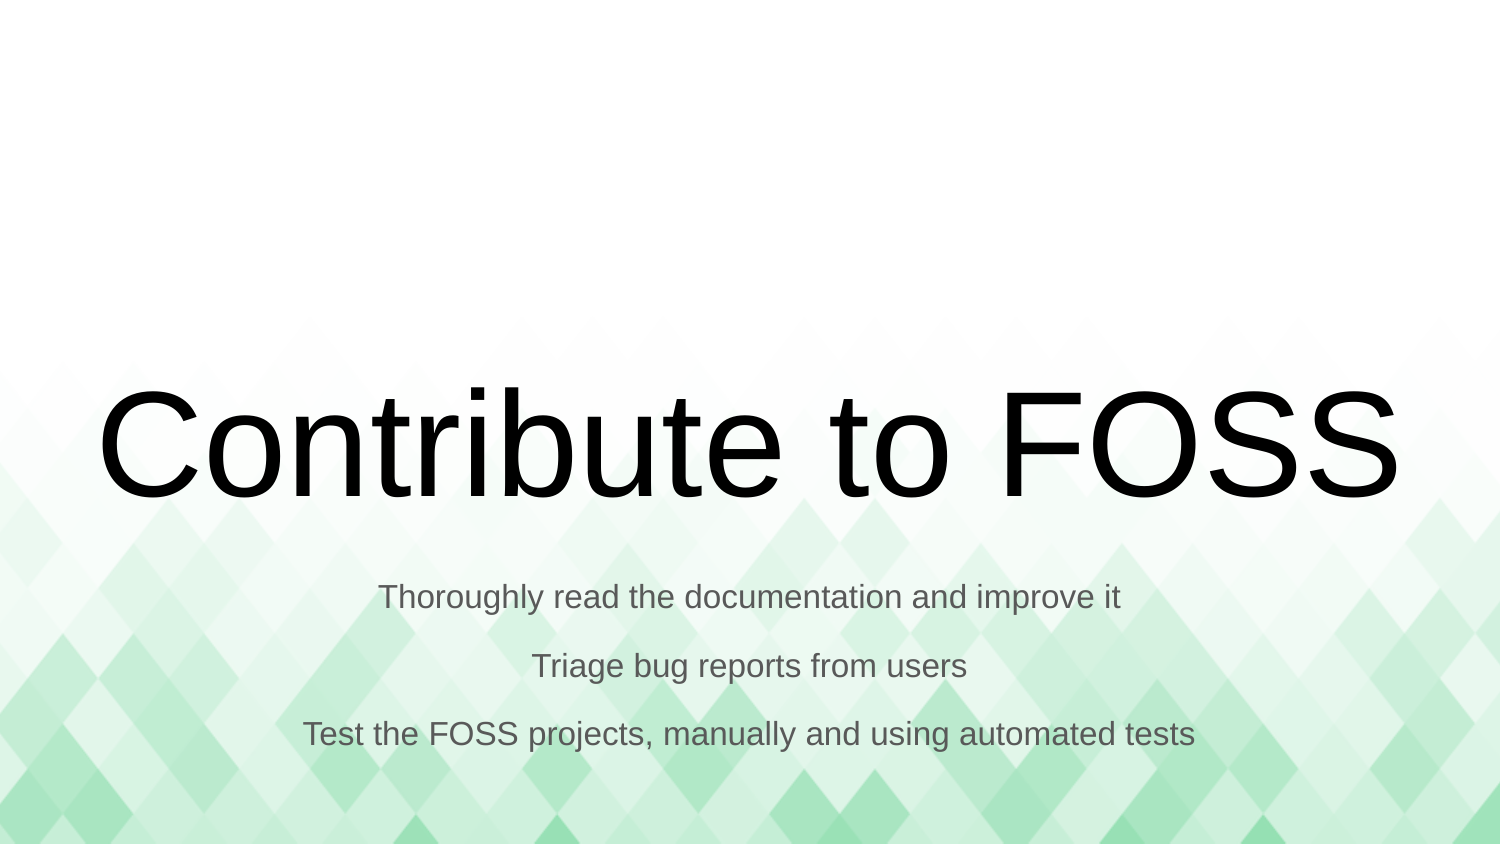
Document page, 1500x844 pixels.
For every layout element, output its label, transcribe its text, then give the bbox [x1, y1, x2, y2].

title Contribute to FOSS [51, 218, 1449, 542]
picture [0, 0, 1500, 844]
list Thoroughly read the documentation and improve it Triage bug reports from users Test the FOSS projects, manually and using automated tests [51, 554, 1449, 768]
